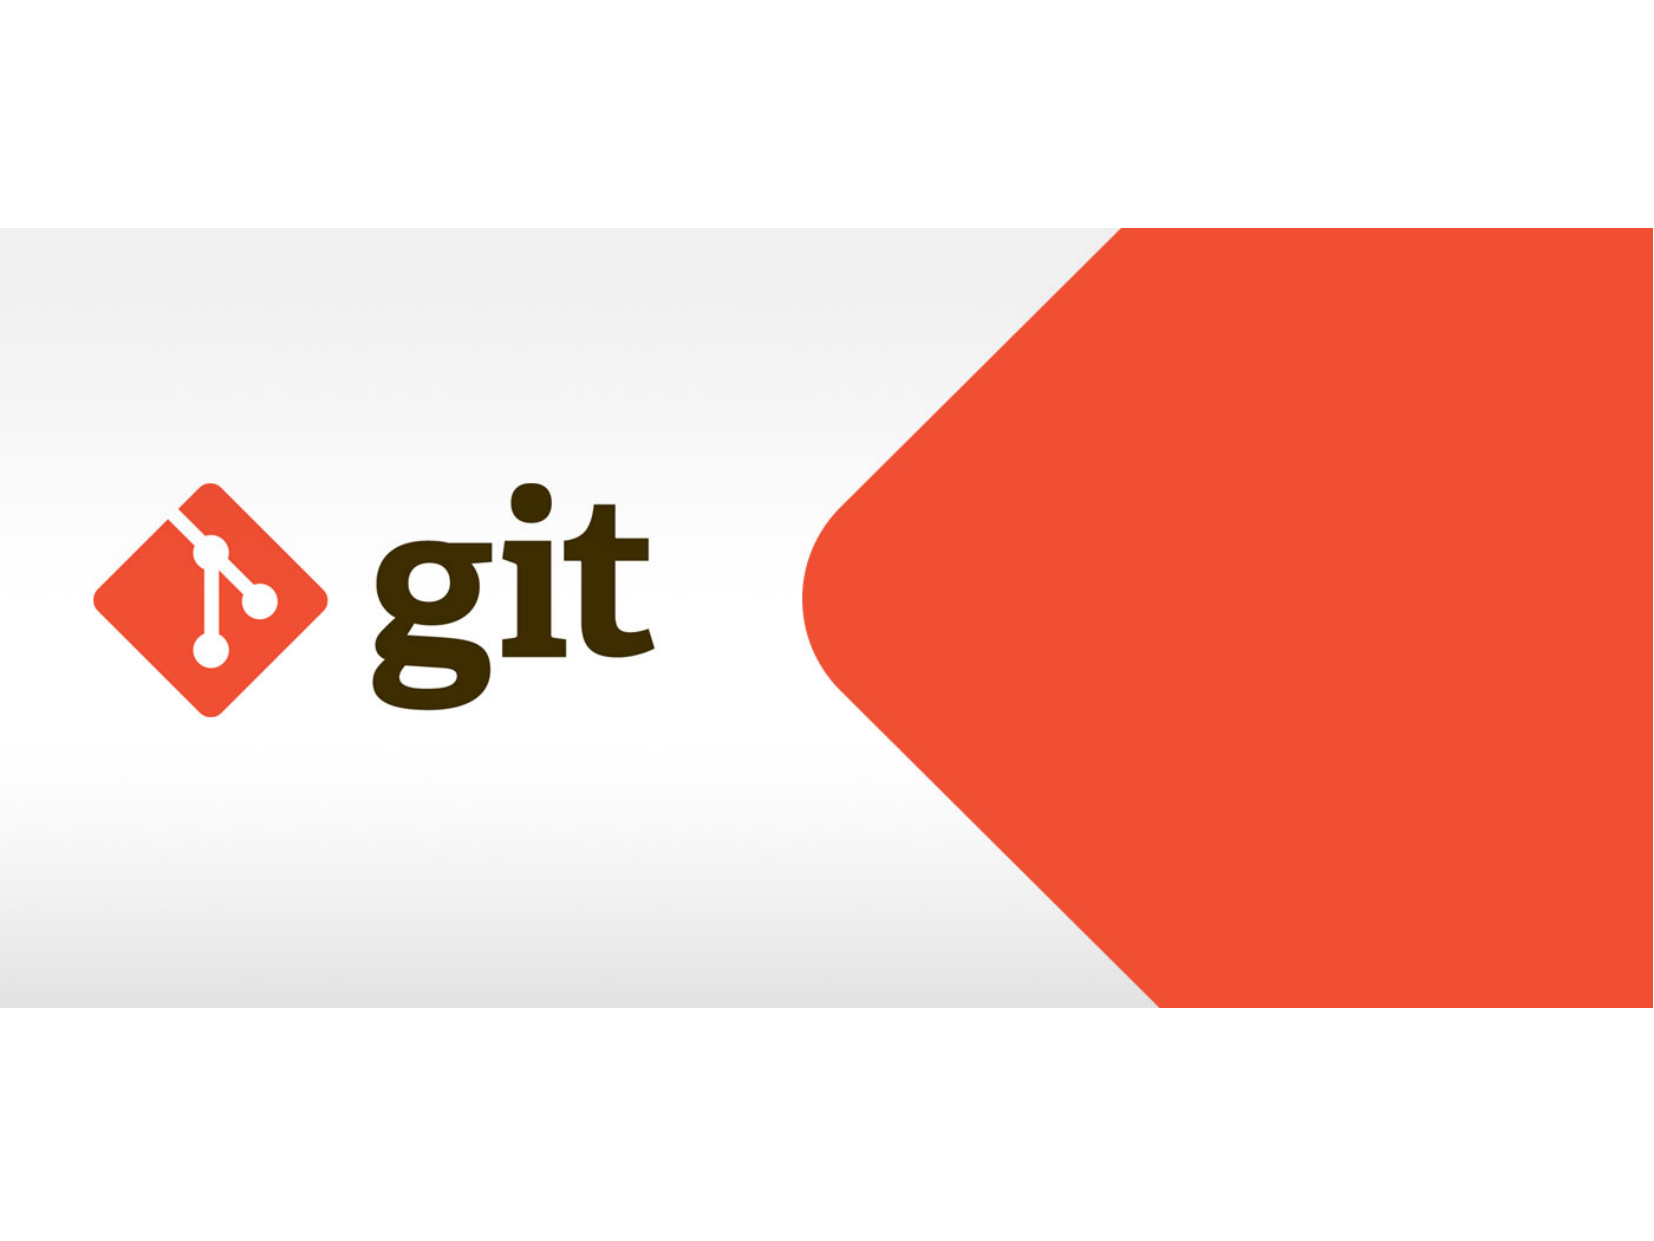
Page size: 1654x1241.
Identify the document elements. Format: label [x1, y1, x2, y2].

picture [0, 228, 1653, 1008]
